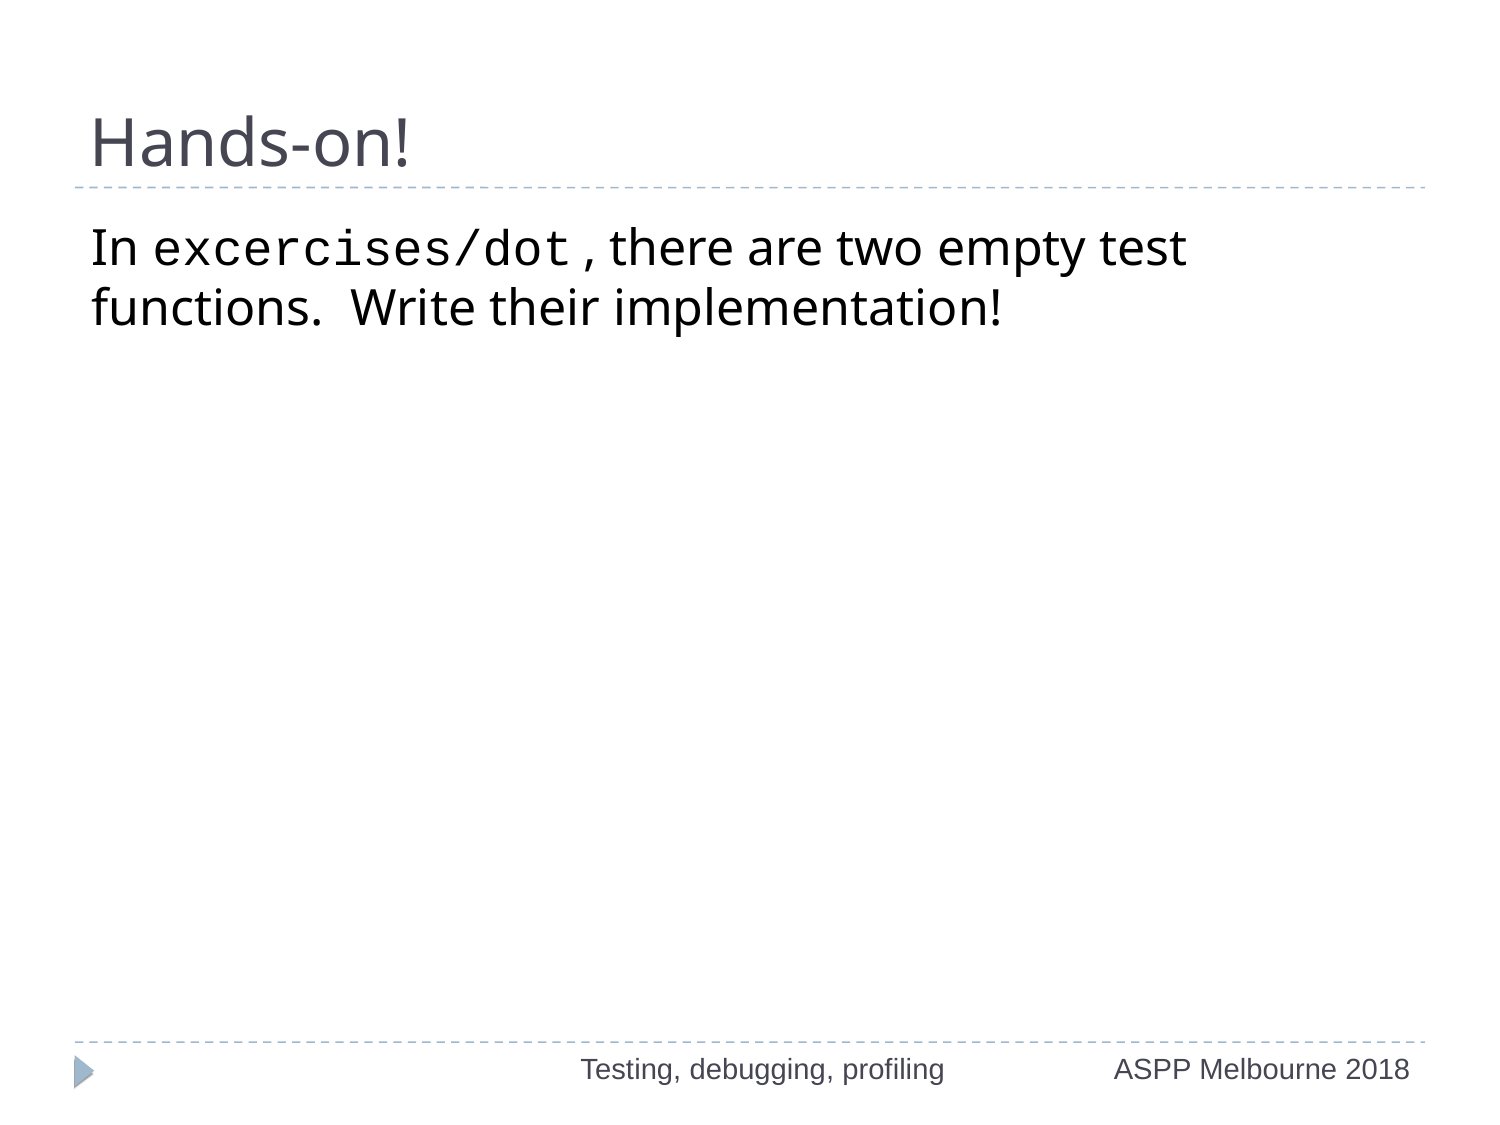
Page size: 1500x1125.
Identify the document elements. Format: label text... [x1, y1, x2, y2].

title Hands-on! [75, 24, 1425, 188]
footer Testing, debugging, profiling [475, 1042, 1051, 1103]
list In excercises/dot , there are two empty test functions. Write their implementation! [76, 208, 1427, 1019]
slide_number ASPP Melbourne 2018 [1051, 1042, 1426, 1103]
